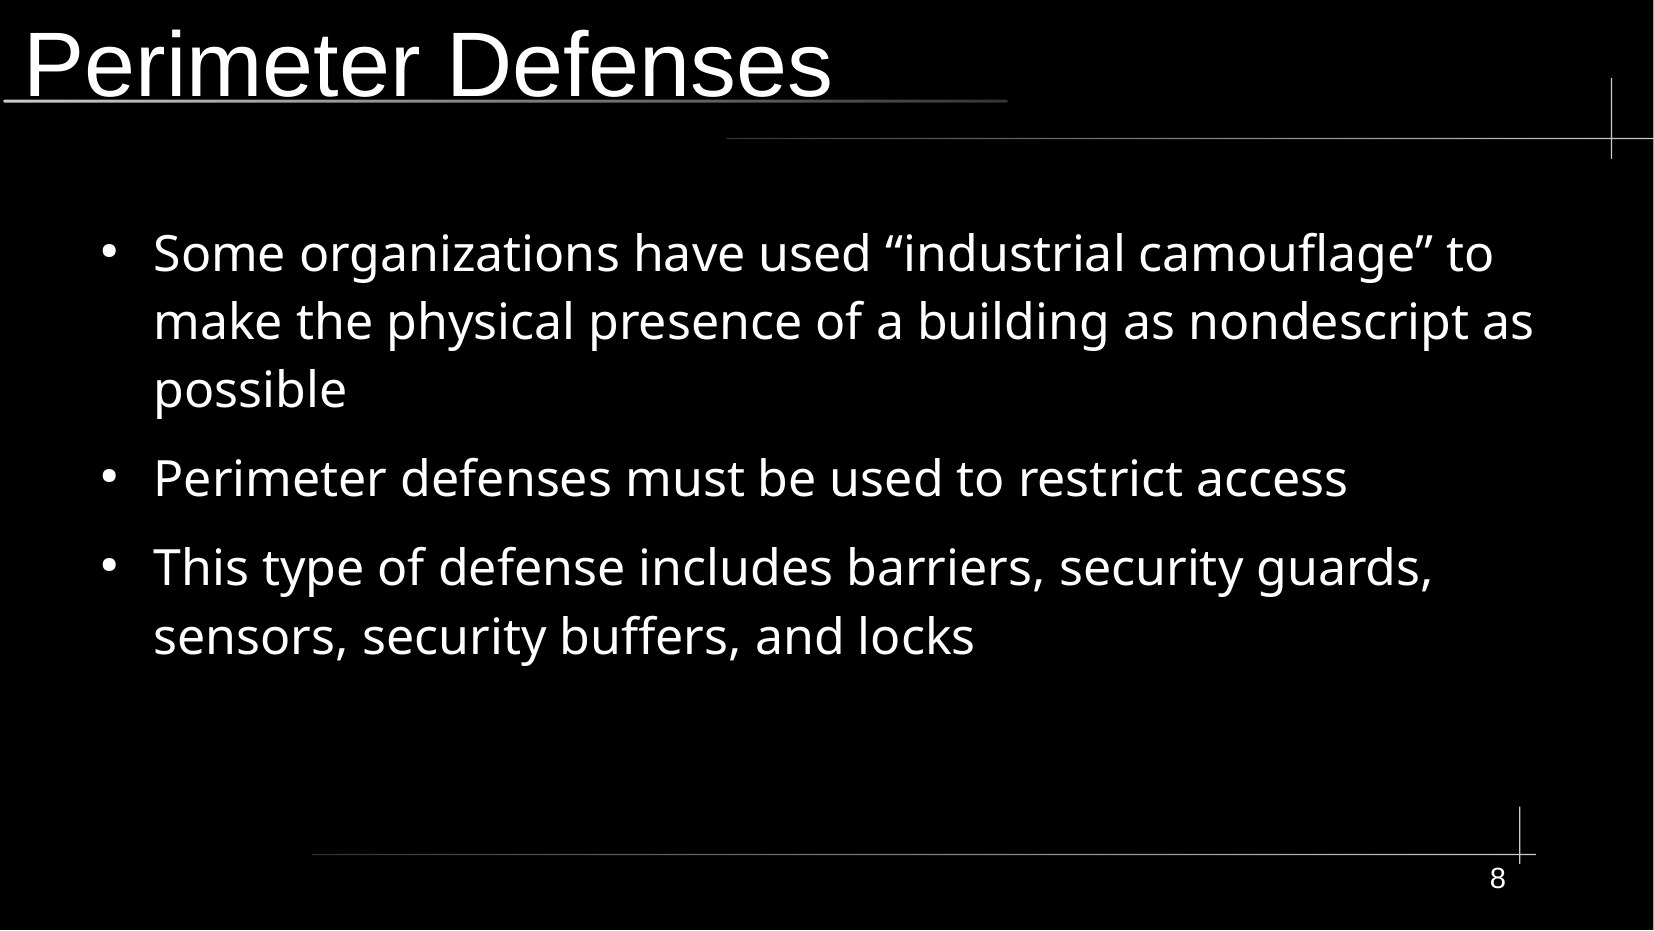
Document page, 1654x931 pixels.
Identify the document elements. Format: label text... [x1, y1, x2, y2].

list Some organizations have used “industrial camouflage” to make the physical presence of a building as nondescript as possible Perimeter defenses must be used to restrict access This type of defense includes barriers, security guards, sensors, security buffers, and locks [82, 217, 1571, 758]
title Perimeter Defenses [23, 11, 1589, 119]
